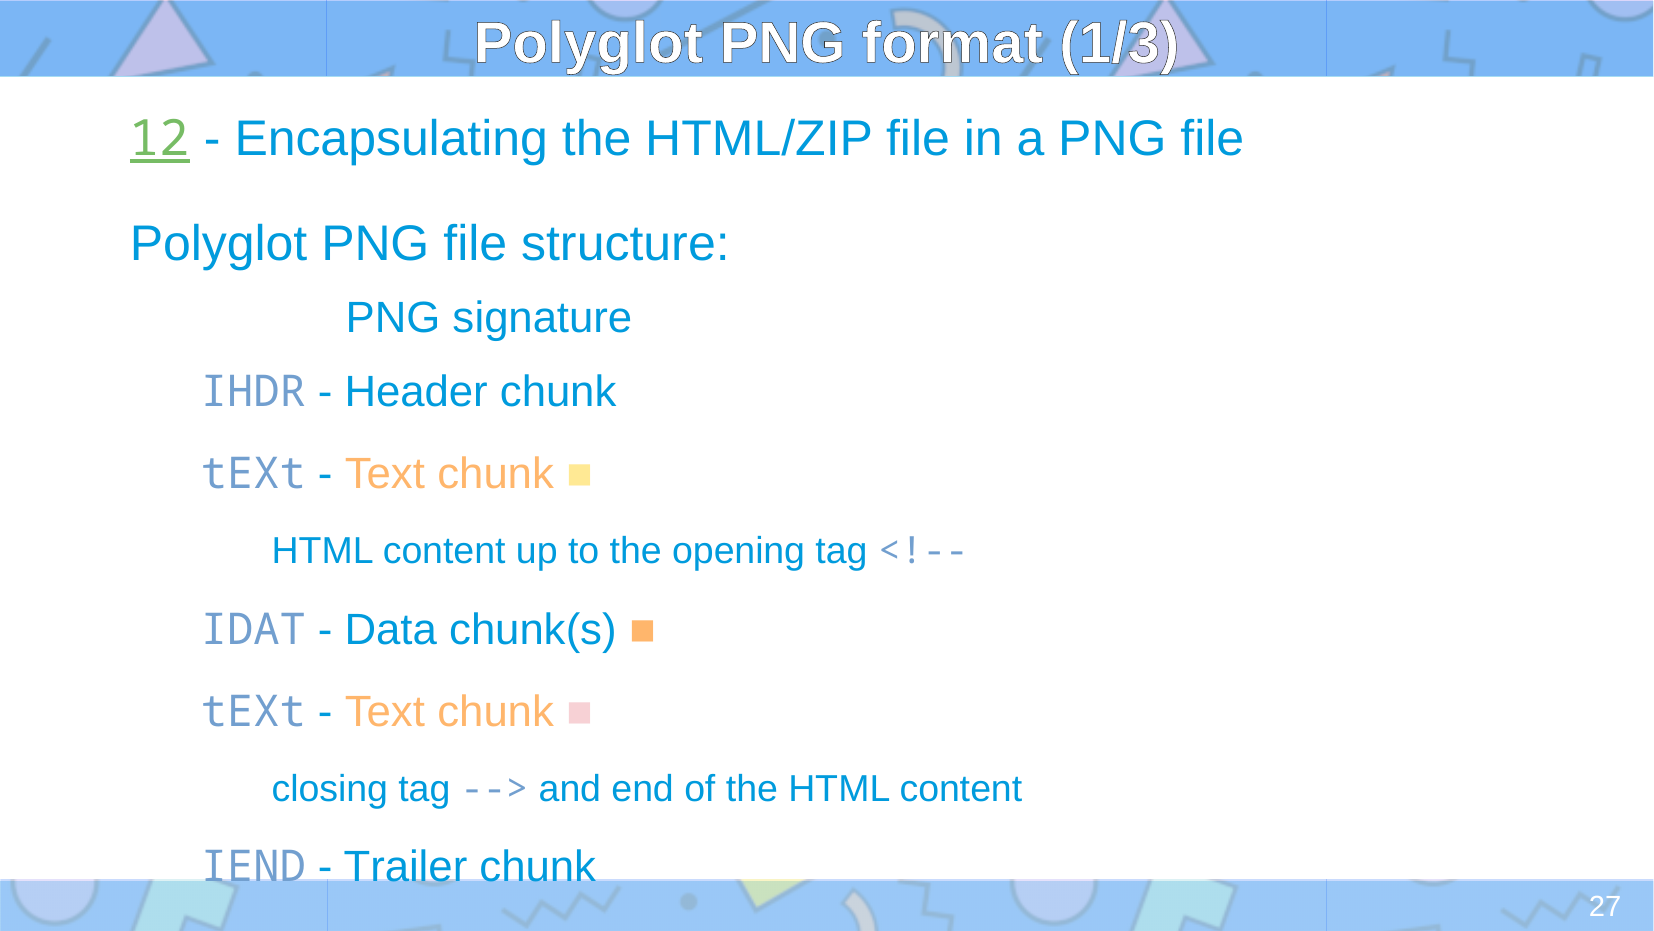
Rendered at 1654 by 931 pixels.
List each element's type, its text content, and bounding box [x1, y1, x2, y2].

picture [0, 0, 1654, 76]
title Polyglot PNG format (1/3) [59, 3, 1595, 82]
list 12 - Encapsulating the HTML/ZIP file in a PNG file Polyglot PNG file structure: PNG signature IHDR - Header chunk tEXt - Text chunk ■ HTML content up to the opening tag <!-- IDAT - Data chunk(s) ■ tEXt - Text chunk ■ closing tag --> and end of the HTML content IEND - Trailer chunk [59, 101, 1595, 863]
picture [0, 879, 1654, 931]
